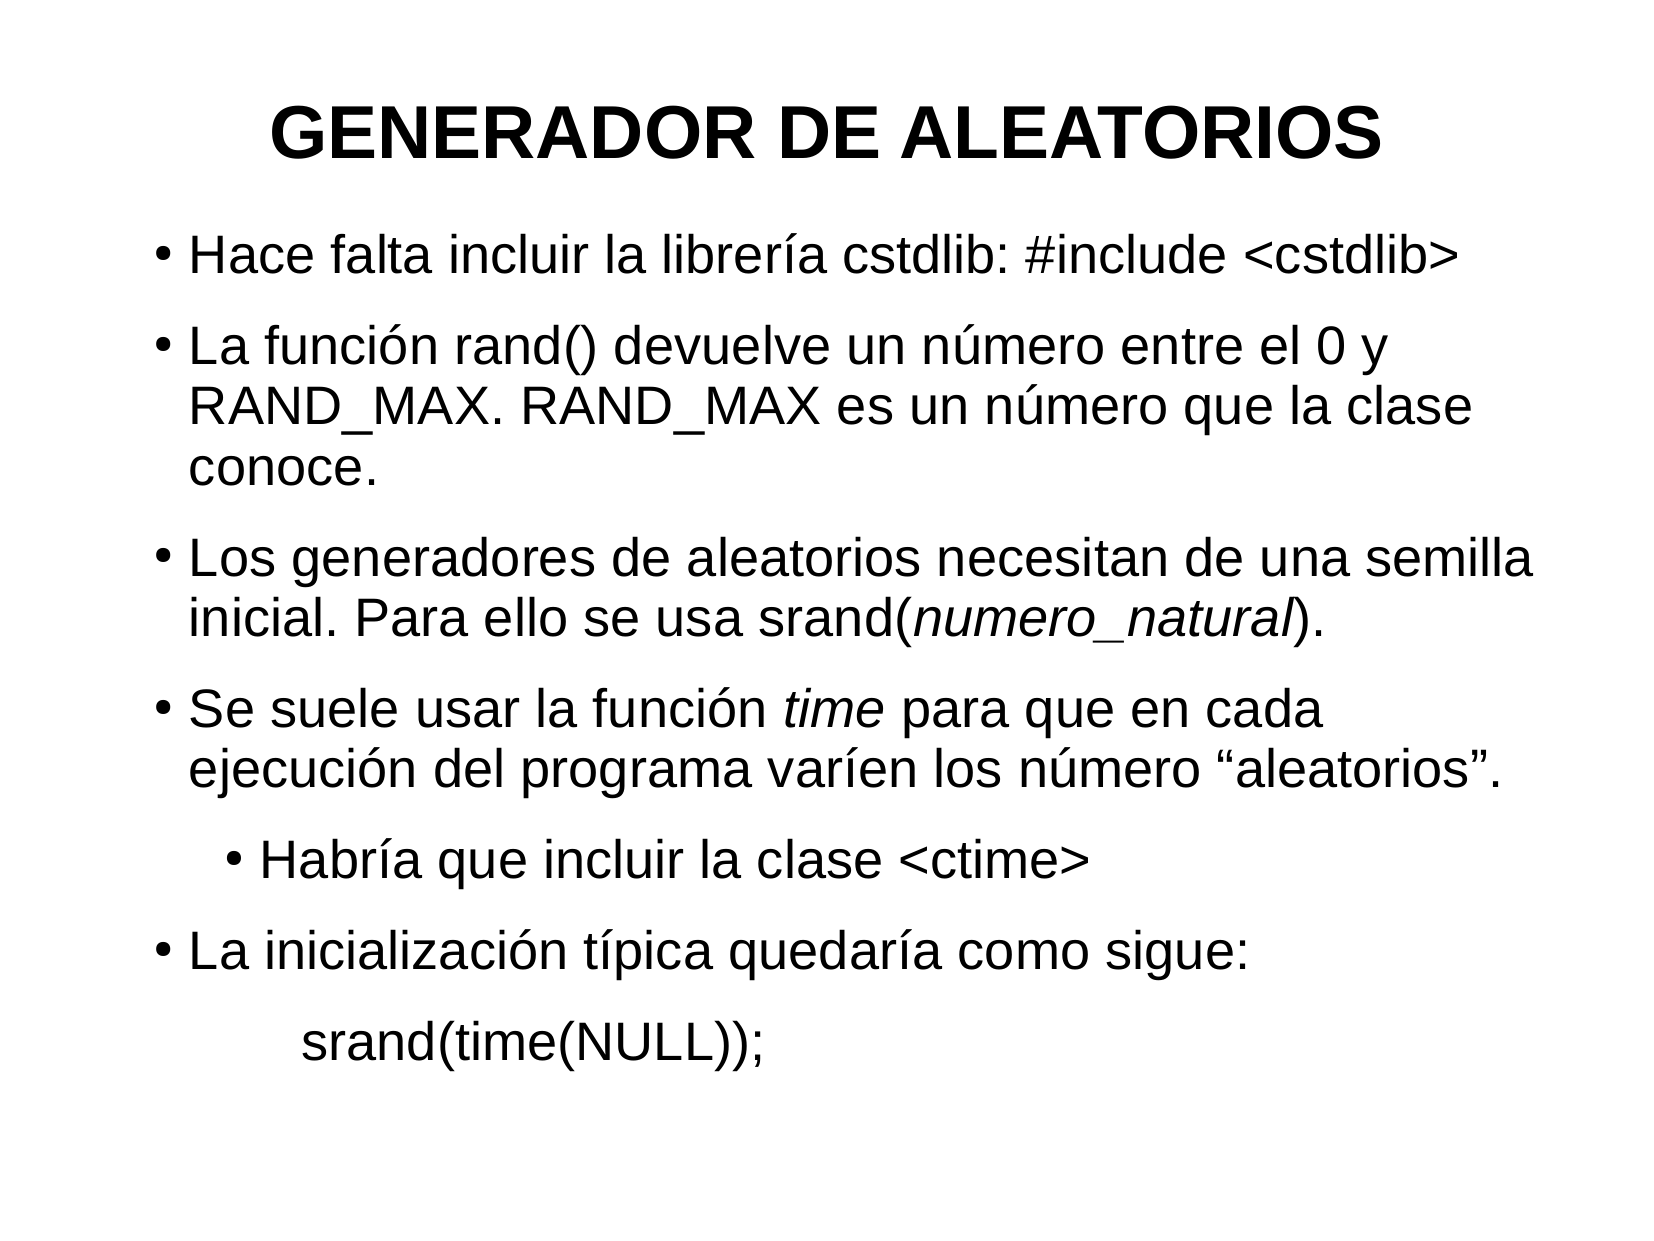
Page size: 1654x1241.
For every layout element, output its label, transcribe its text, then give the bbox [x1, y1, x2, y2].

subtitle Hace falta incluir la librería cstdlib: #include <cstdlib> La función rand() devuelve un número entre el 0 y RAND_MAX. RAND_MAX es un número que la clase conoce. Los generadores de aleatorios necesitan de una semilla inicial. Para ello se usa srand(numero_natural). Se suele usar la función time para que en cada ejecución del programa varíen los número “aleatorios”. Habría que incluir la clase <ctime> La inicialización típica quedaría como sigue: srand(time(NULL)); [153, 224, 1548, 1209]
title GENERADOR DE ALEATORIOS [82, 29, 1571, 237]
